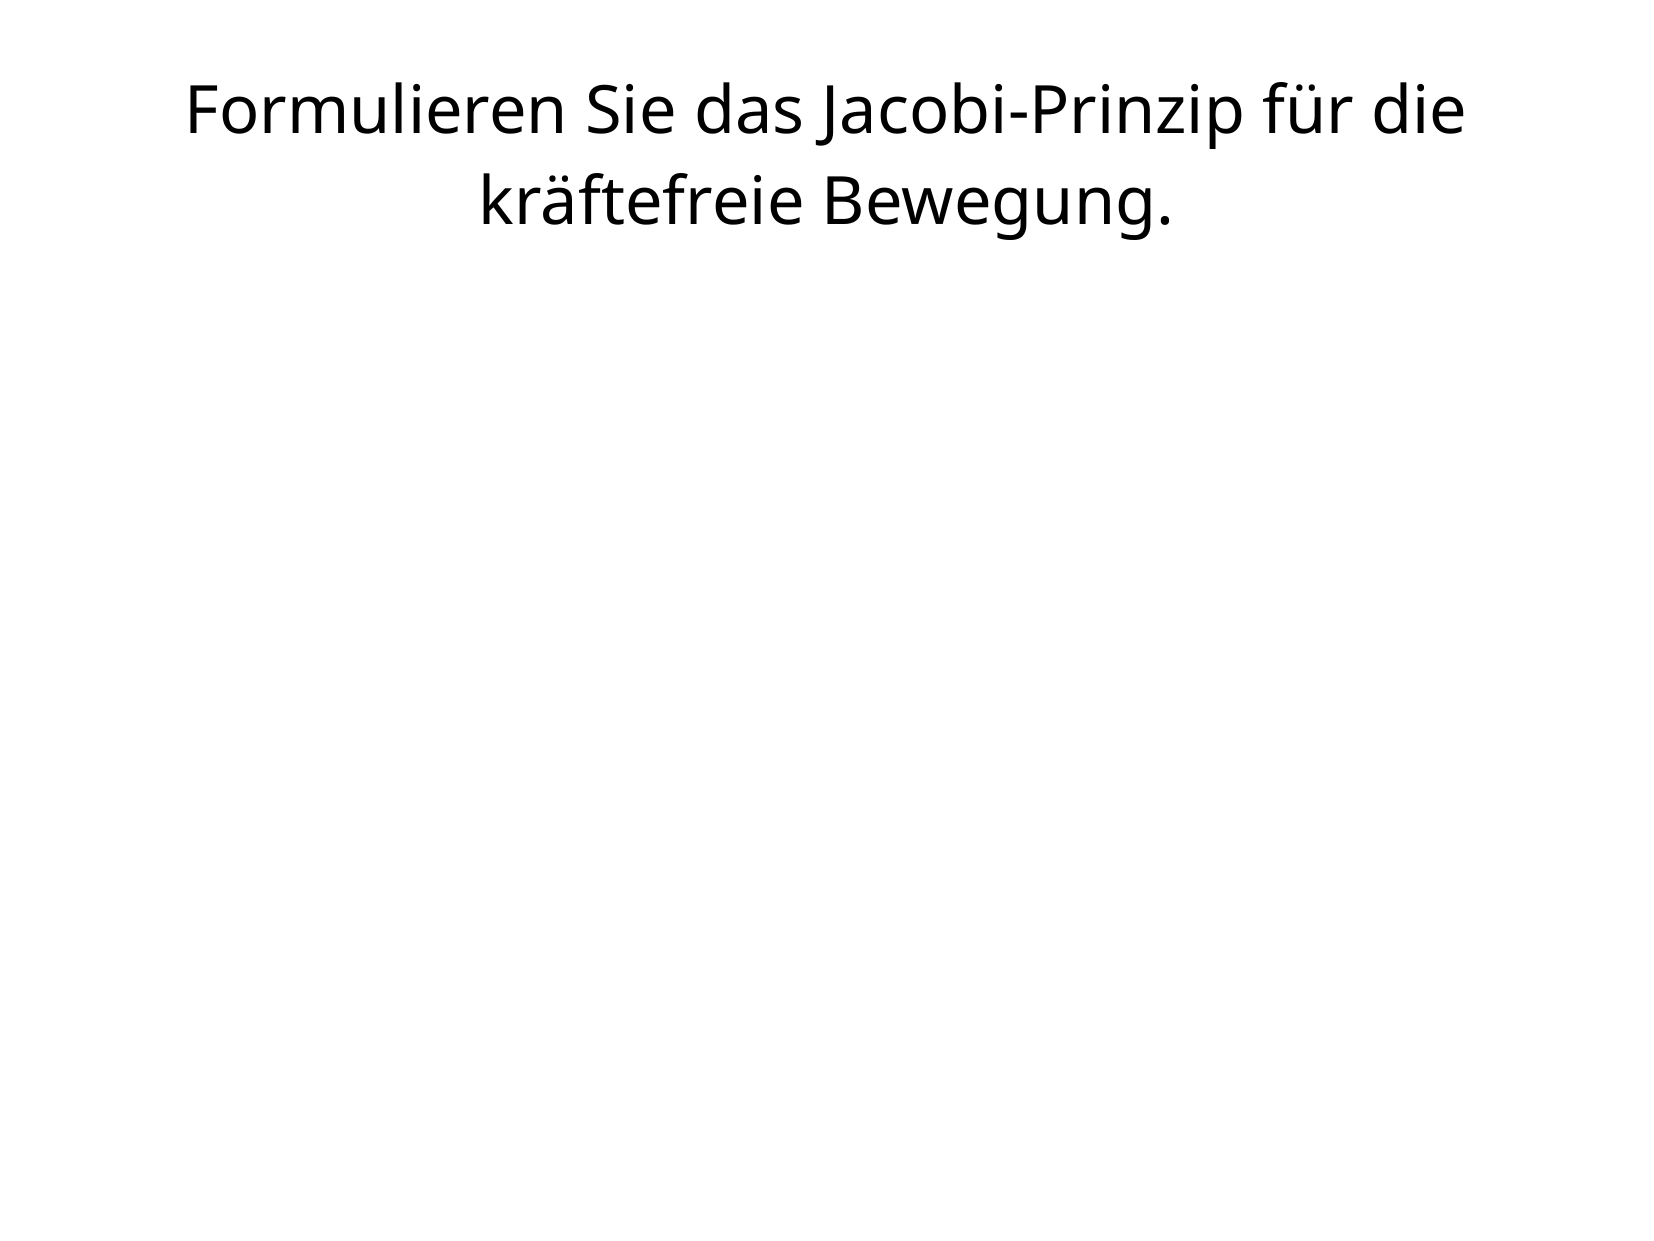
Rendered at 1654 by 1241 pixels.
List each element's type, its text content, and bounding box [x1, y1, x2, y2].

title Formulieren Sie das Jacobi-Prinzip für die kräftefreie Bewegung. [82, 49, 1571, 257]
